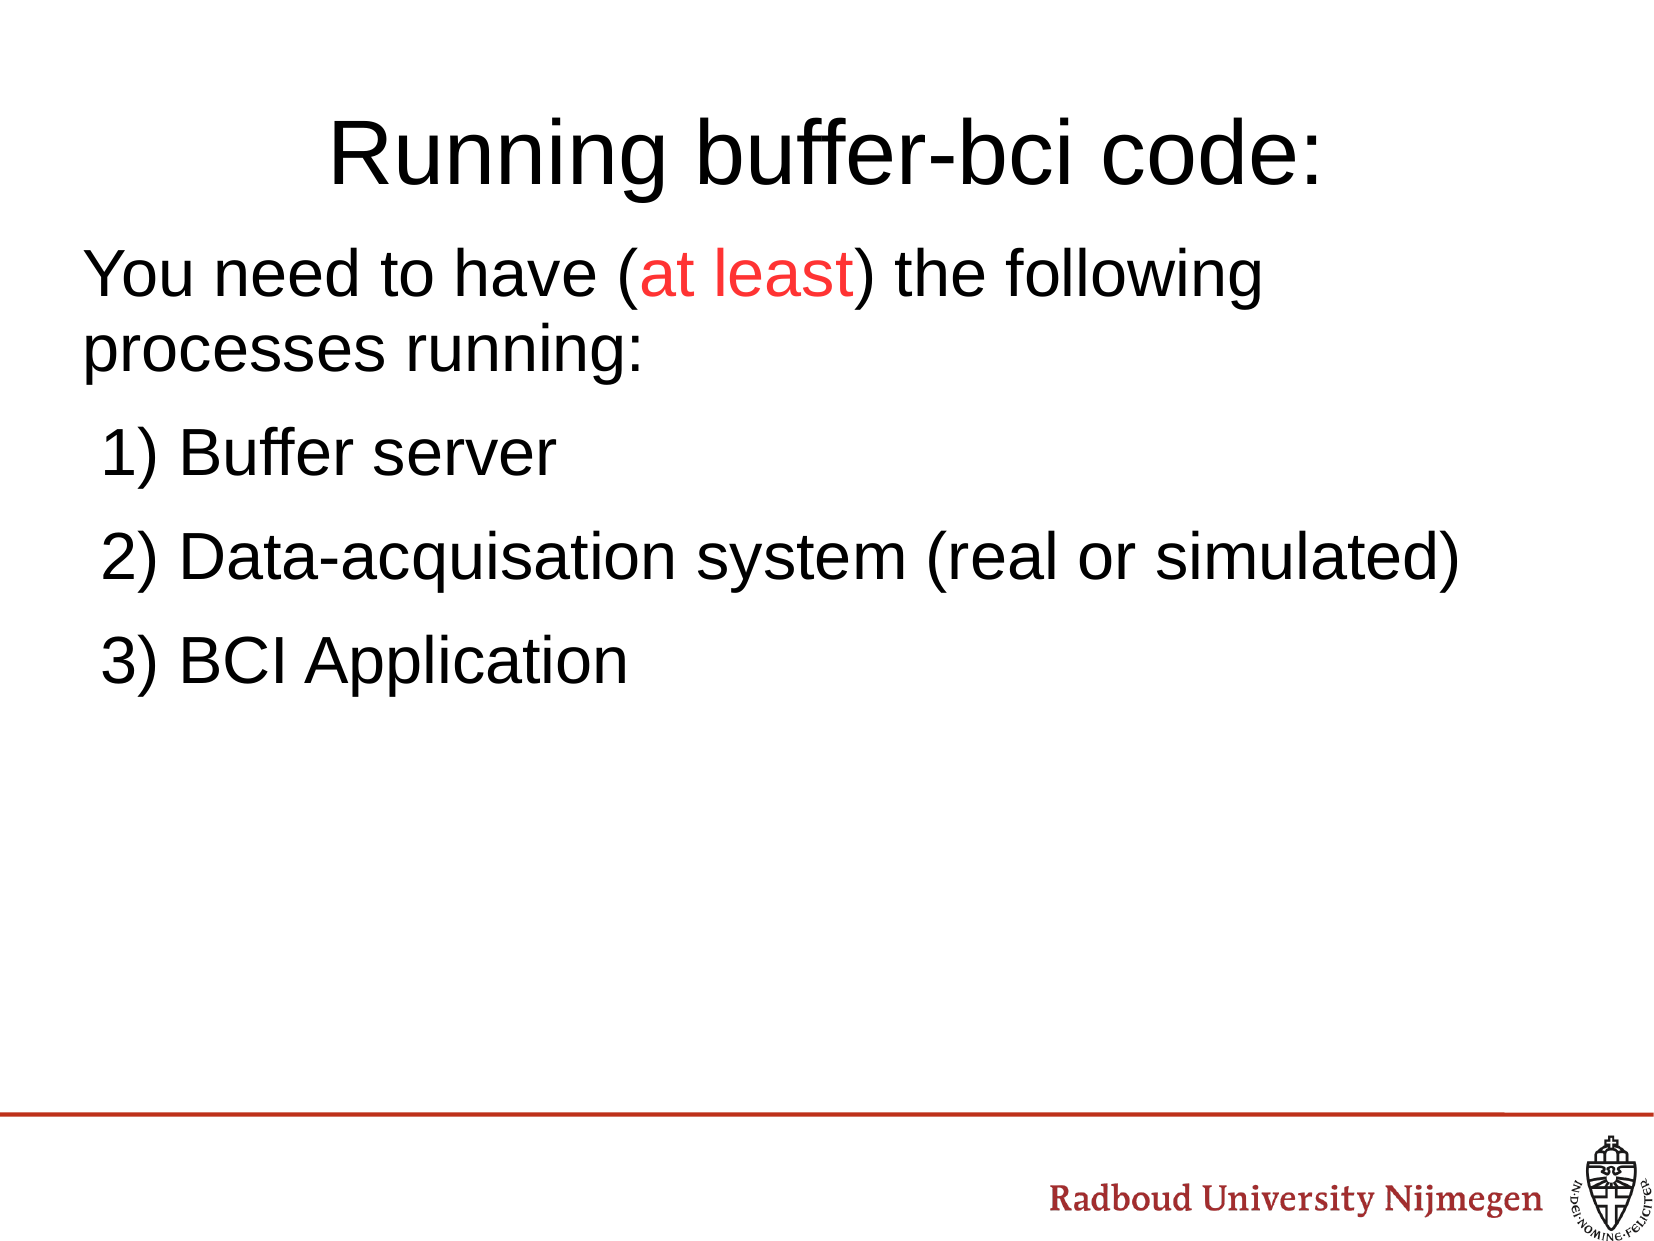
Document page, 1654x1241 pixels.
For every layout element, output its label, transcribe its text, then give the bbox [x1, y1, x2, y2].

title Running buffer-bci code: [82, 49, 1571, 235]
picture [1050, 1134, 1654, 1241]
list You need to have (at least) the following processes running: Buffer server Data-acquisation system (real or simulated) BCI Application [82, 235, 1571, 1118]
